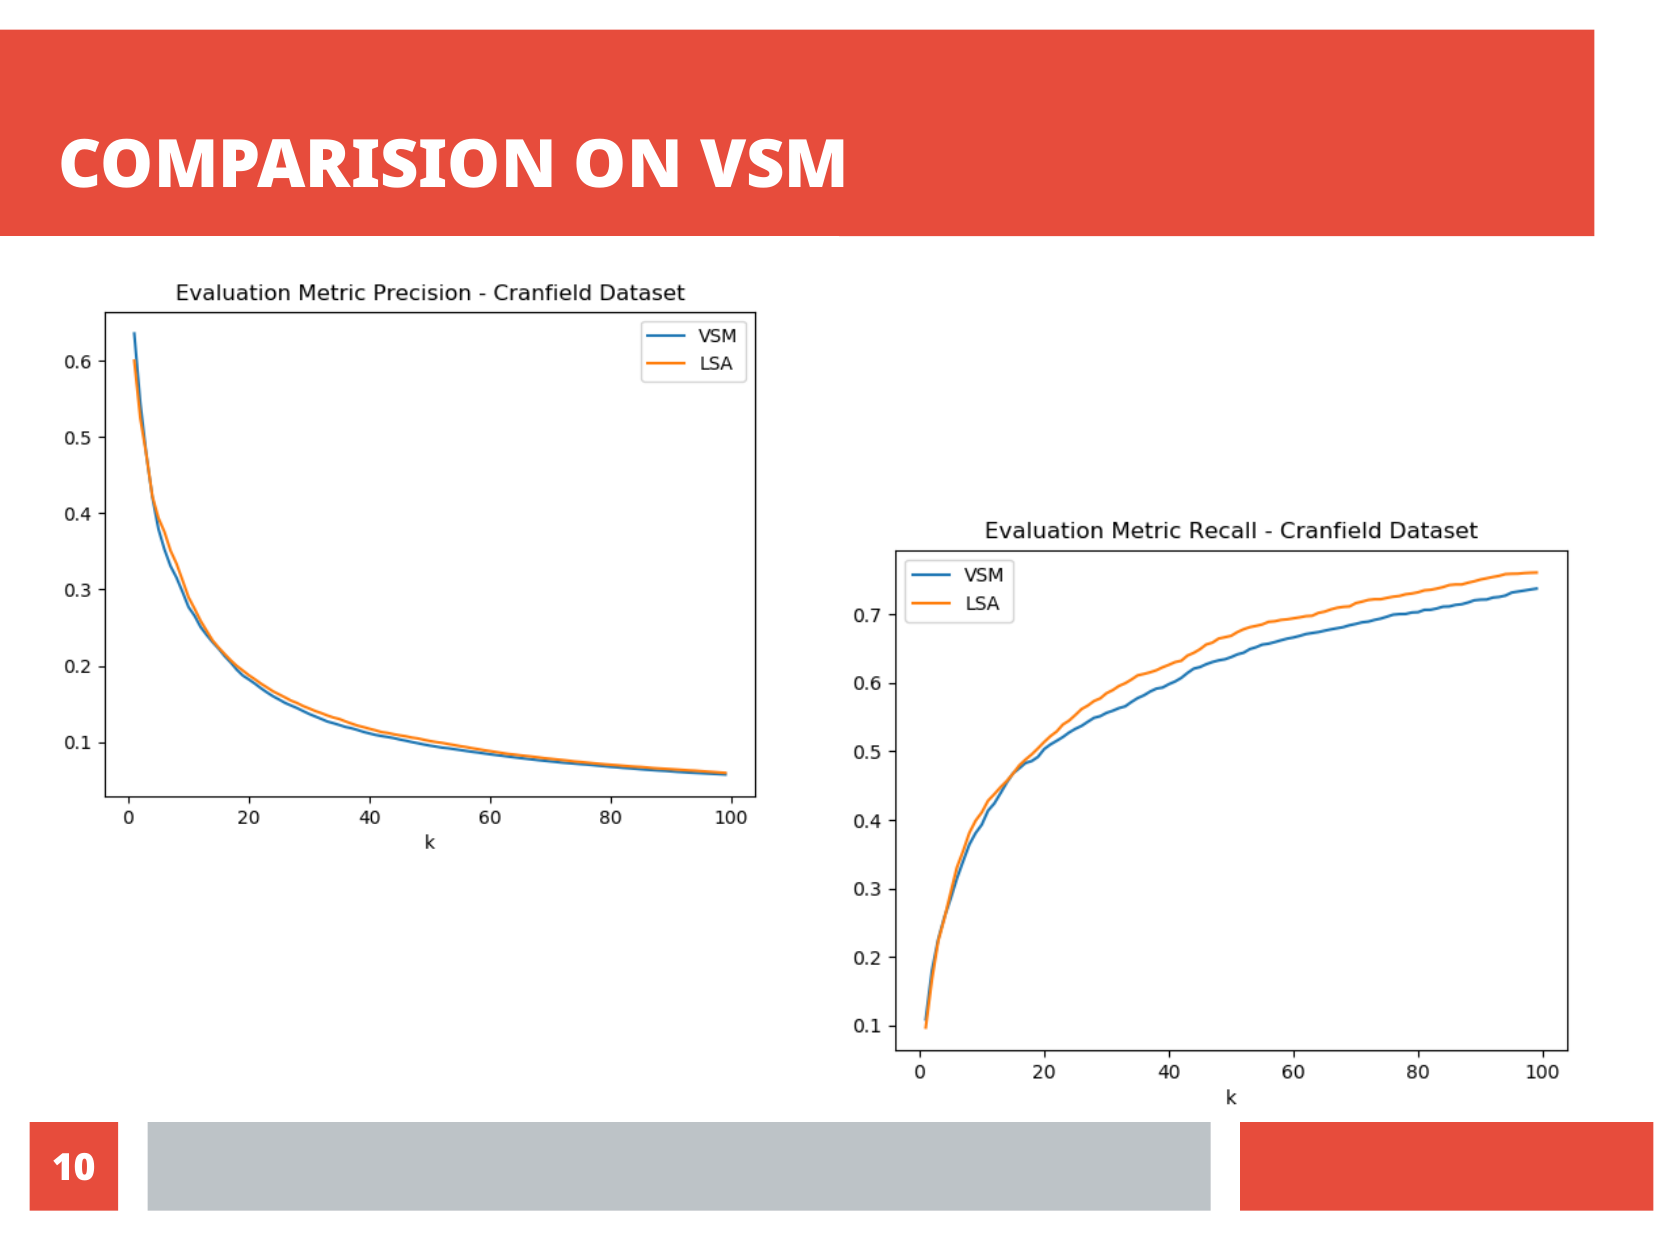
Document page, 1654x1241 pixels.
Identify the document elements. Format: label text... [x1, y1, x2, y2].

picture [0, 236, 1654, 1123]
title COMPARISION ON VSM [59, 59, 1595, 207]
